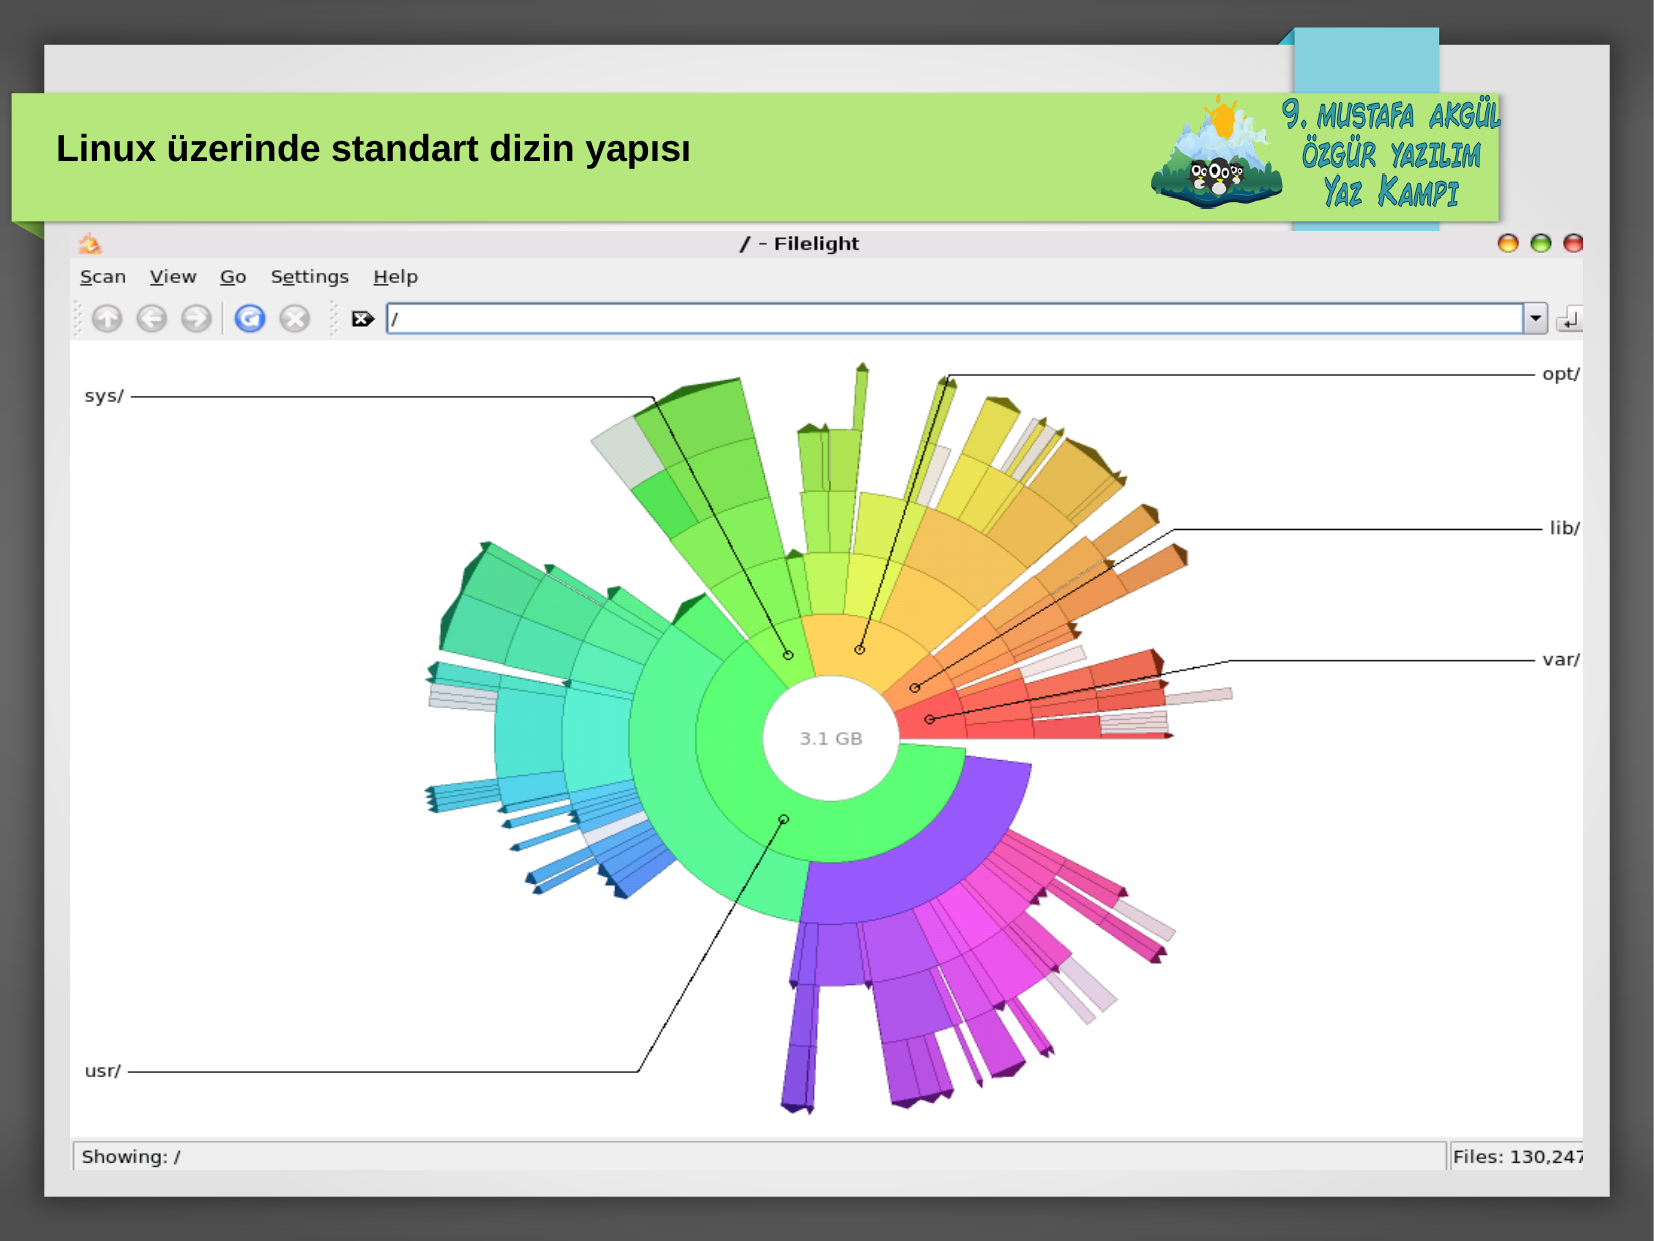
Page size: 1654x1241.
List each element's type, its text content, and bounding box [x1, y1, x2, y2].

text_box Linux üzerinde standart dizin yapısı [41, 120, 1134, 220]
picture [0, 0, 1654, 1241]
